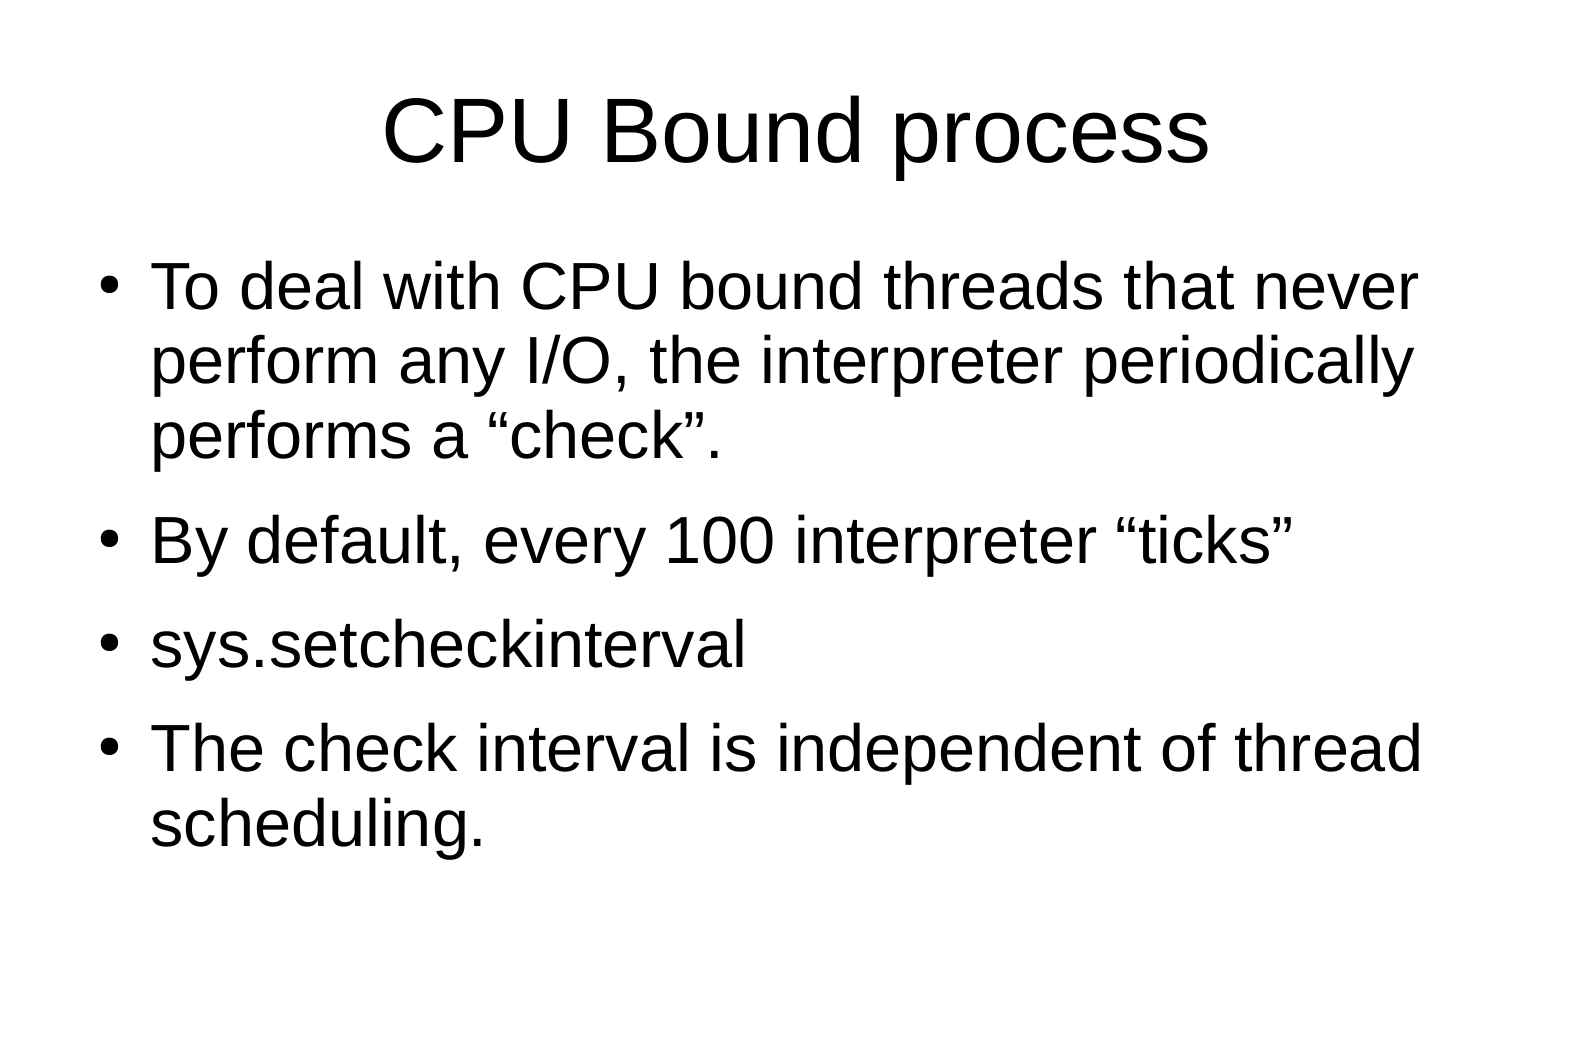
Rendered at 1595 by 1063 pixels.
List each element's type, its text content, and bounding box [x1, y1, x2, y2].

list To deal with CPU bound threads that never perform any I/O, the interpreter periodically performs a “check”. By default, every 100 interpreter “ticks” sys.setcheckinterval The check interval is independent of thread scheduling. [79, 248, 1515, 951]
title CPU Bound process [79, 49, 1515, 213]
